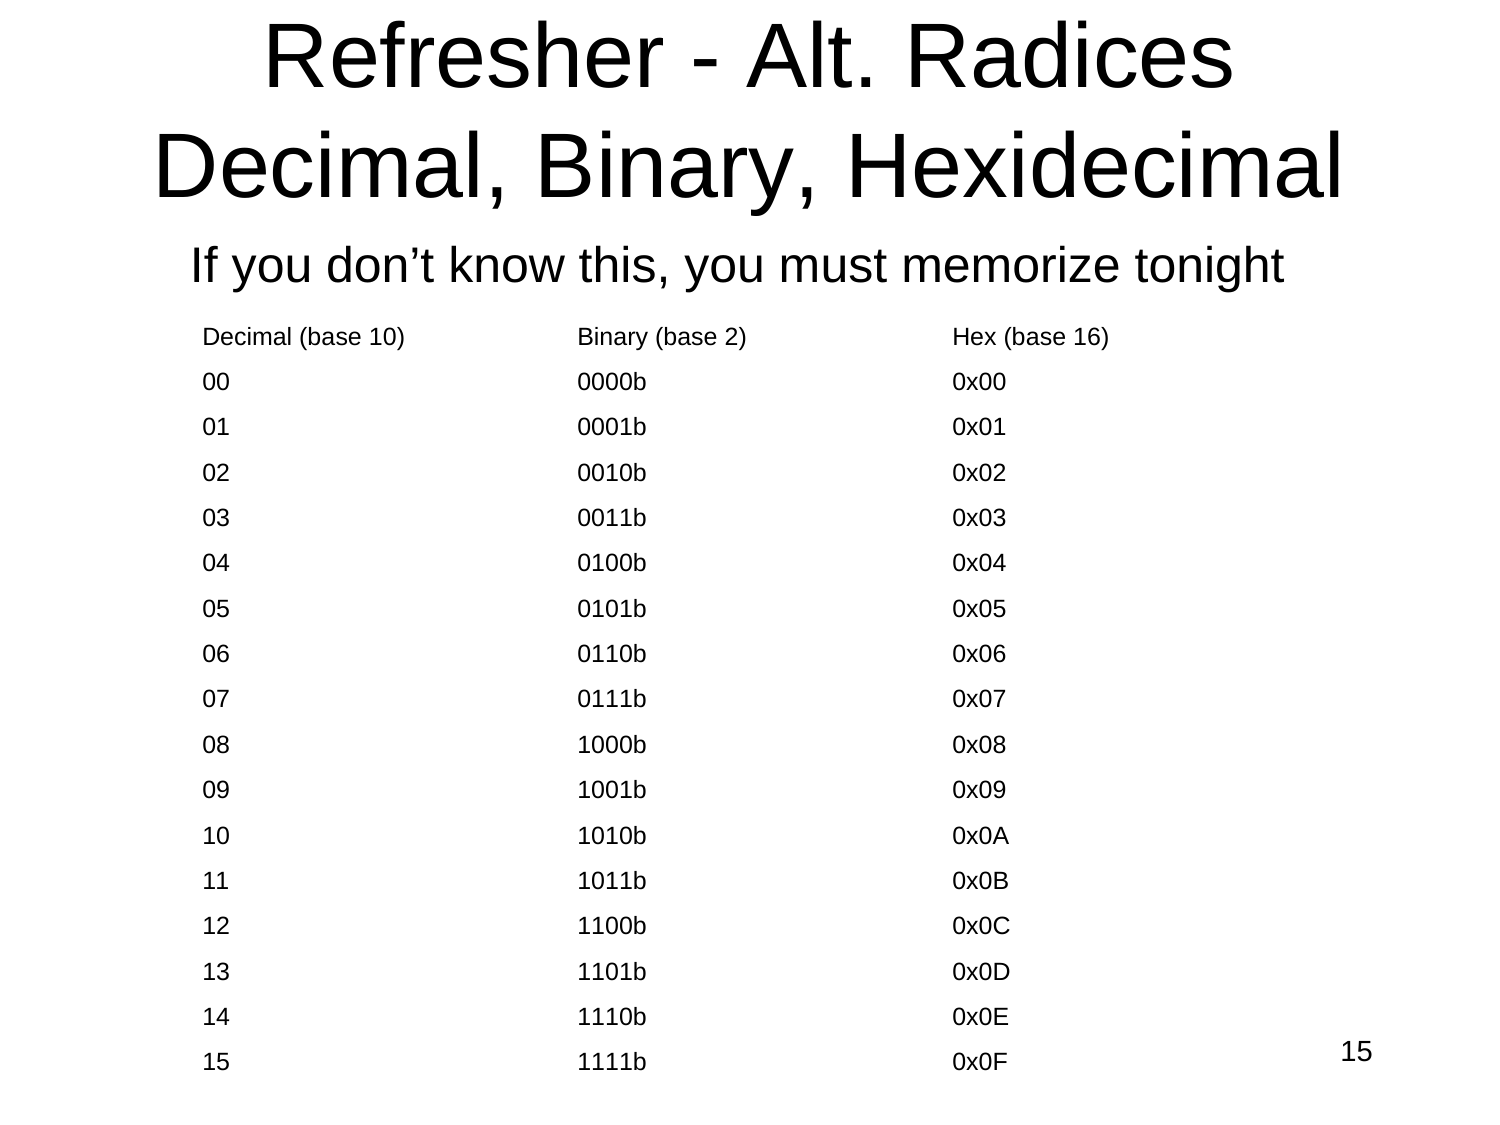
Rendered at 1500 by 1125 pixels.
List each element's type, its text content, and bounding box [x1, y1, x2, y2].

table_cell 07 [188, 675, 563, 721]
table_cell 12 [188, 902, 563, 947]
table_cell 14 [188, 993, 563, 1038]
table_cell 1111b [563, 1038, 938, 1084]
table_cell 0x0E [938, 993, 1313, 1038]
table_cell 03 [188, 494, 563, 539]
table_cell 0x0D [938, 947, 1313, 993]
table_cell 0x09 [938, 766, 1313, 811]
table_cell 15 [188, 1038, 563, 1084]
table_cell 02 [188, 449, 563, 494]
table_cell 0x06 [938, 630, 1313, 675]
table_cell 0x07 [938, 675, 1313, 721]
table_cell 0000b [563, 358, 938, 403]
table_cell 0010b [563, 449, 938, 494]
table_cell 0x01 [938, 403, 1313, 449]
table_cell 08 [188, 721, 563, 766]
table_header Hex (base 16) [938, 313, 1313, 358]
table_header Binary (base 2) [563, 313, 938, 358]
table_cell 13 [188, 947, 563, 993]
title Refresher - Alt. Radices Decimal, Binary, Hexidecimal [112, 0, 1388, 224]
table_cell 0100b [563, 539, 938, 585]
table_cell 0x0A [938, 811, 1313, 857]
table_cell 0x0C [938, 902, 1313, 947]
table_cell 0011b [563, 494, 938, 539]
table_cell 0101b [563, 585, 938, 630]
table_cell 0x0F [938, 1038, 1313, 1084]
table_cell 01 [188, 403, 563, 449]
table_cell 0x02 [938, 449, 1313, 494]
table_cell 05 [188, 585, 563, 630]
table_cell 0x00 [938, 358, 1313, 403]
table_cell 0110b [563, 630, 938, 675]
table_cell 0x05 [938, 585, 1313, 630]
table_header Decimal (base 10) [188, 313, 563, 358]
table_cell 1001b [563, 766, 938, 811]
table_cell 00 [188, 358, 563, 403]
table_cell 1000b [563, 721, 938, 766]
table_cell 09 [188, 766, 563, 811]
table_cell 10 [188, 811, 563, 857]
text_box <number> [1074, 1025, 1388, 1101]
table_cell 06 [188, 630, 563, 675]
text_box If you don’t know this, you must memorize tonight [175, 224, 1301, 301]
table_cell 0x0B [938, 857, 1313, 902]
table_cell 0x03 [938, 494, 1313, 539]
table_cell 0001b [563, 403, 938, 449]
table_cell 0111b [563, 675, 938, 721]
table_cell 1110b [563, 993, 938, 1038]
table_cell 1010b [563, 811, 938, 857]
table_cell 1101b [563, 947, 938, 993]
table_cell 1011b [563, 857, 938, 902]
table_cell 1100b [563, 902, 938, 947]
table_cell 04 [188, 539, 563, 585]
table_cell 0x08 [938, 721, 1313, 766]
table_cell 0x04 [938, 539, 1313, 585]
table_cell 11 [188, 857, 563, 902]
